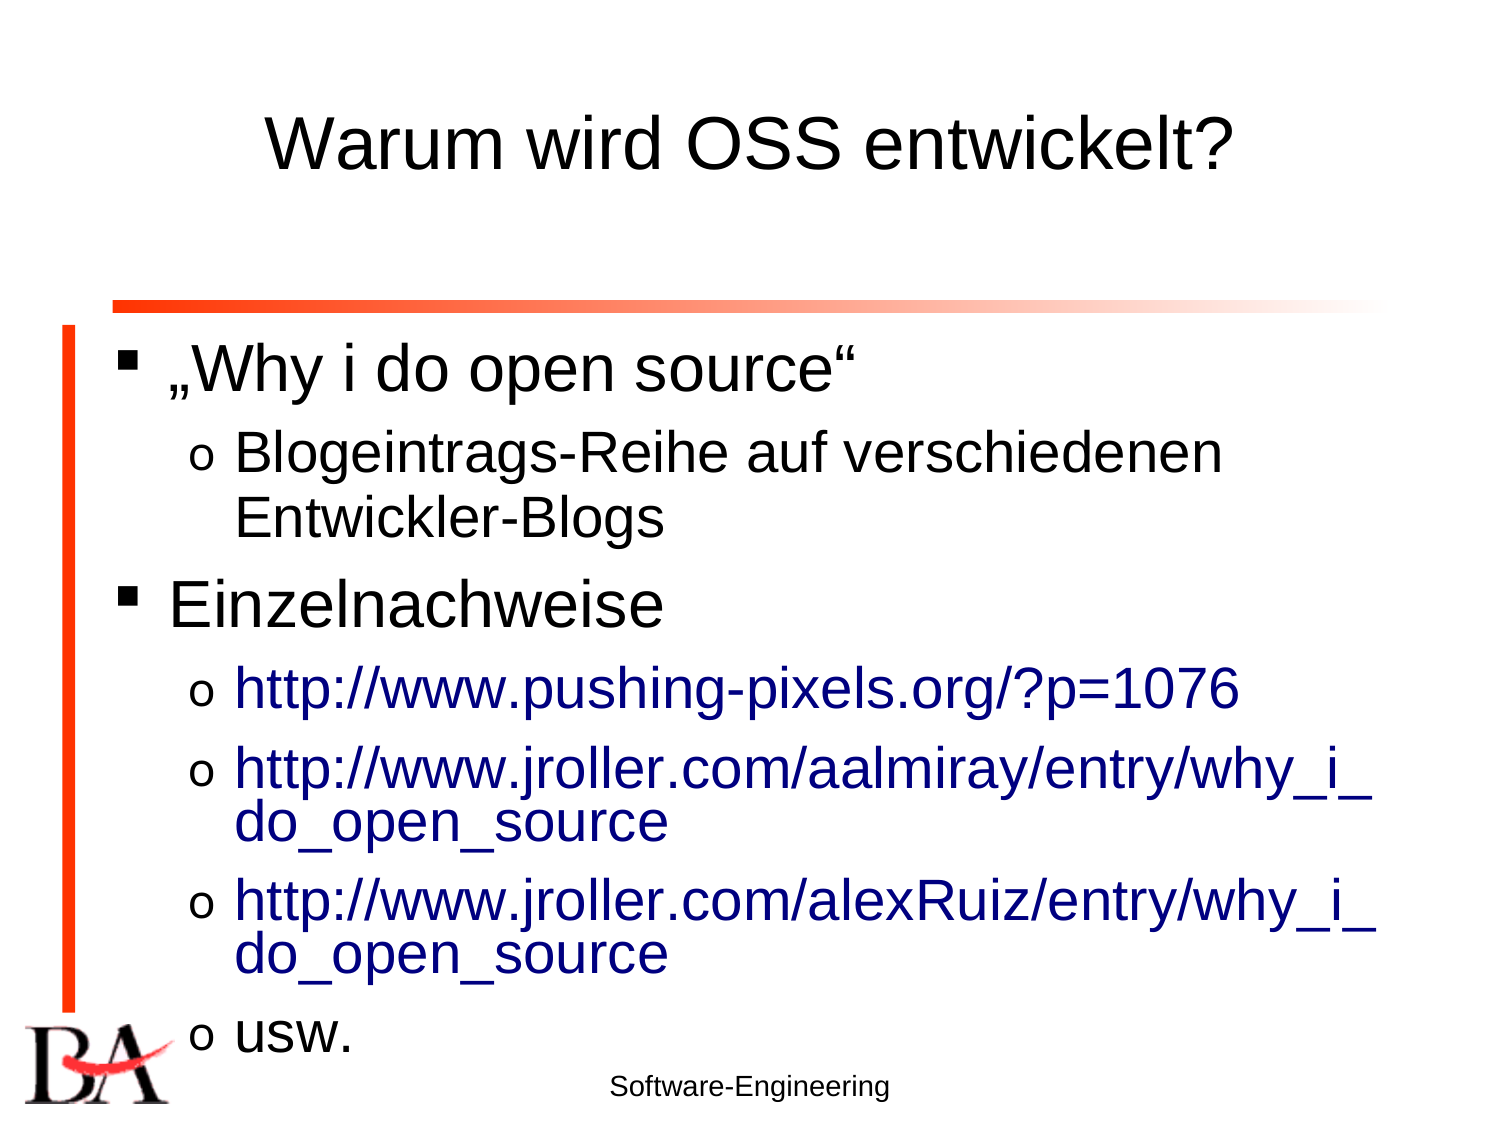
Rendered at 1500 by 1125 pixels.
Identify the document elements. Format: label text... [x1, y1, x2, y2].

title Warum wird OSS entwickelt? [112, 28, 1388, 259]
picture [24, 1024, 175, 1104]
list „Why i do open source“ Blogeintrags-Reihe auf verschiedenen Entwickler-Blogs Einzelnachweise http://www.pushing-pixels.org/?p=1076 http://www.jroller.com/aalmiray/entry/why_i_do_open_source http://www.jroller.com/alexRuiz/entry/why_i_do_open_source usw. [112, 330, 1388, 1042]
